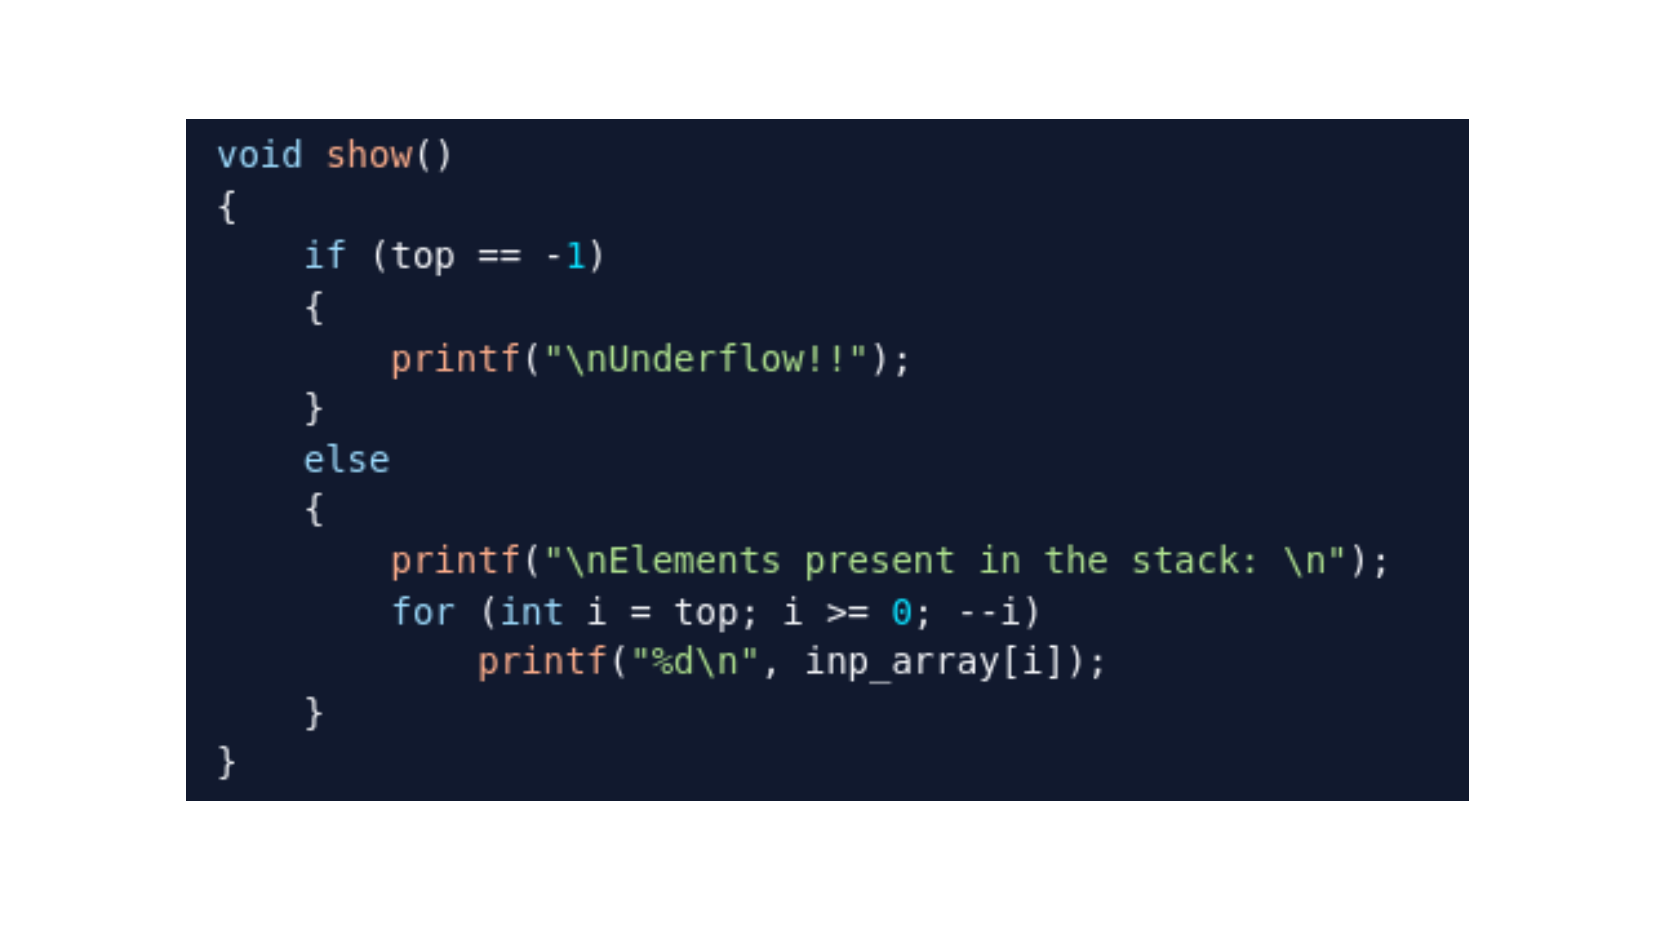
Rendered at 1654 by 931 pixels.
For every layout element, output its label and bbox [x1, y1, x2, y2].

picture [186, 119, 1469, 801]
